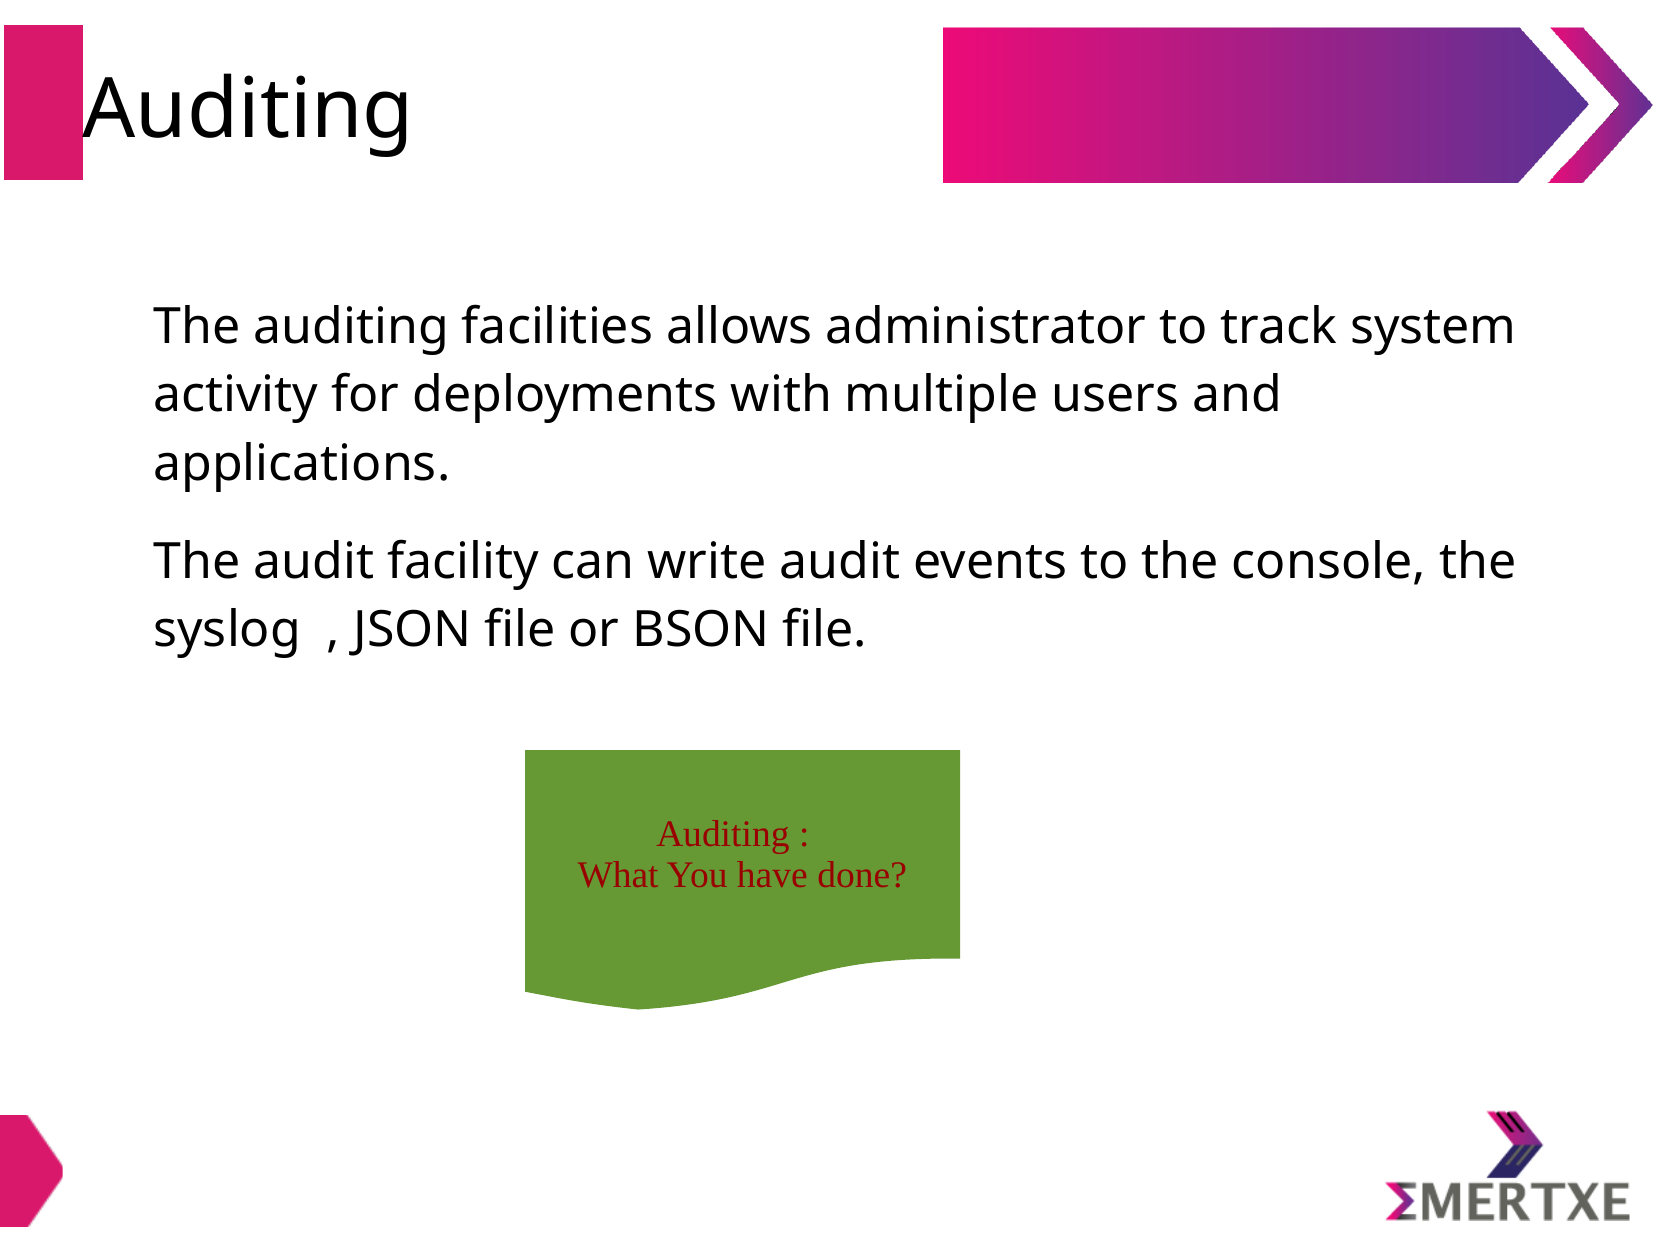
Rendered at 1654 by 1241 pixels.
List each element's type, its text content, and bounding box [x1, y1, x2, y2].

picture [1571, 27, 1653, 183]
title Auditing [82, 2, 1571, 210]
picture [1385, 1107, 1631, 1221]
list The auditing facilities allows administrator to track system activity for deployments with multiple users and applications. The audit facility can write audit events to the console, the syslog , JSON file or BSON file. [82, 290, 1571, 1010]
text_box Auditing : What You have done? [525, 750, 961, 1010]
